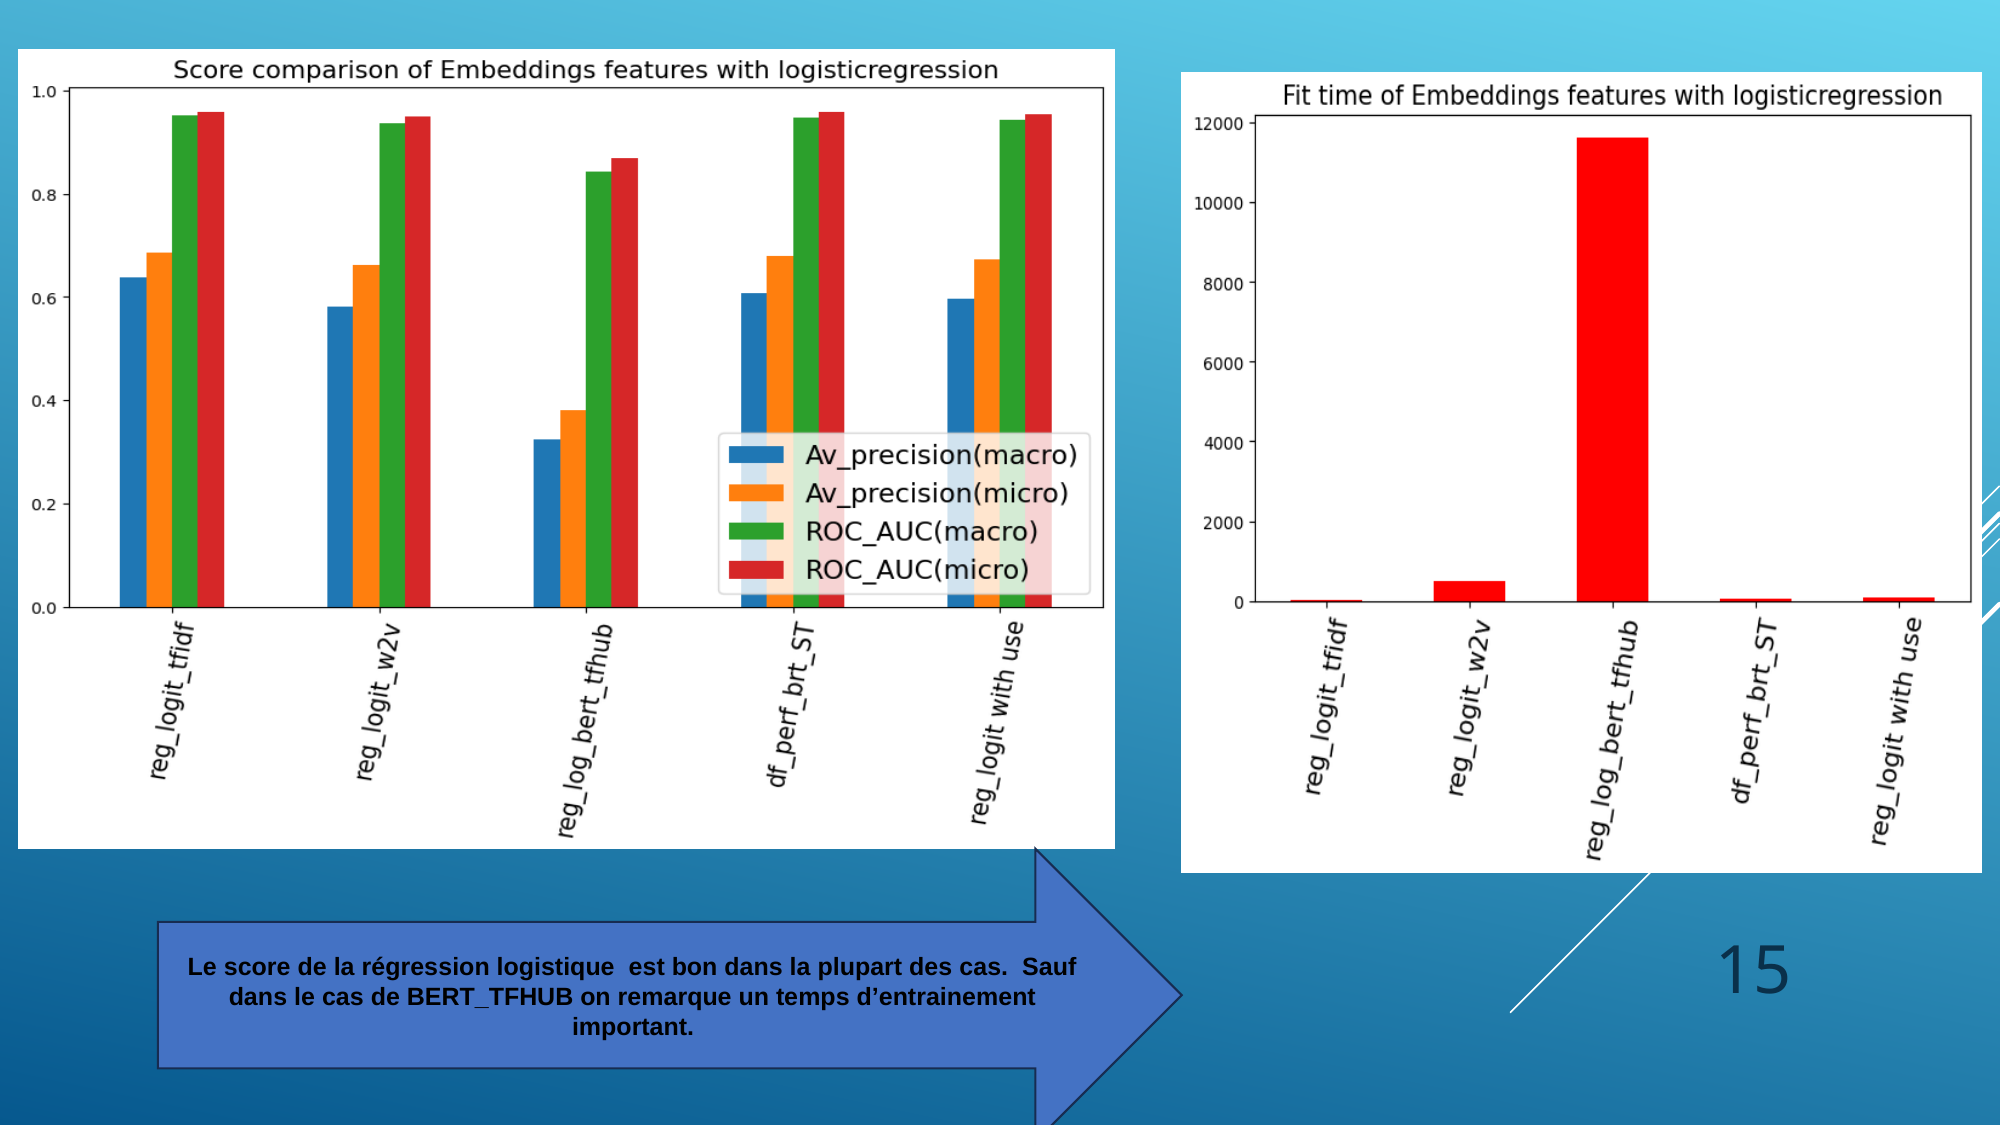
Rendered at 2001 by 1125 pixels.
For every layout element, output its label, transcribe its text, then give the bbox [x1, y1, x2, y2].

text_box Le score de la régression logistique est bon dans la plupart des cas. Sauf dans le cas de BERT_TFHUB on remarque un temps d’entrainement important. [157, 848, 1182, 1125]
picture [18, 49, 1115, 849]
text_box [1700, 915, 1888, 1026]
picture [1181, 72, 1982, 873]
